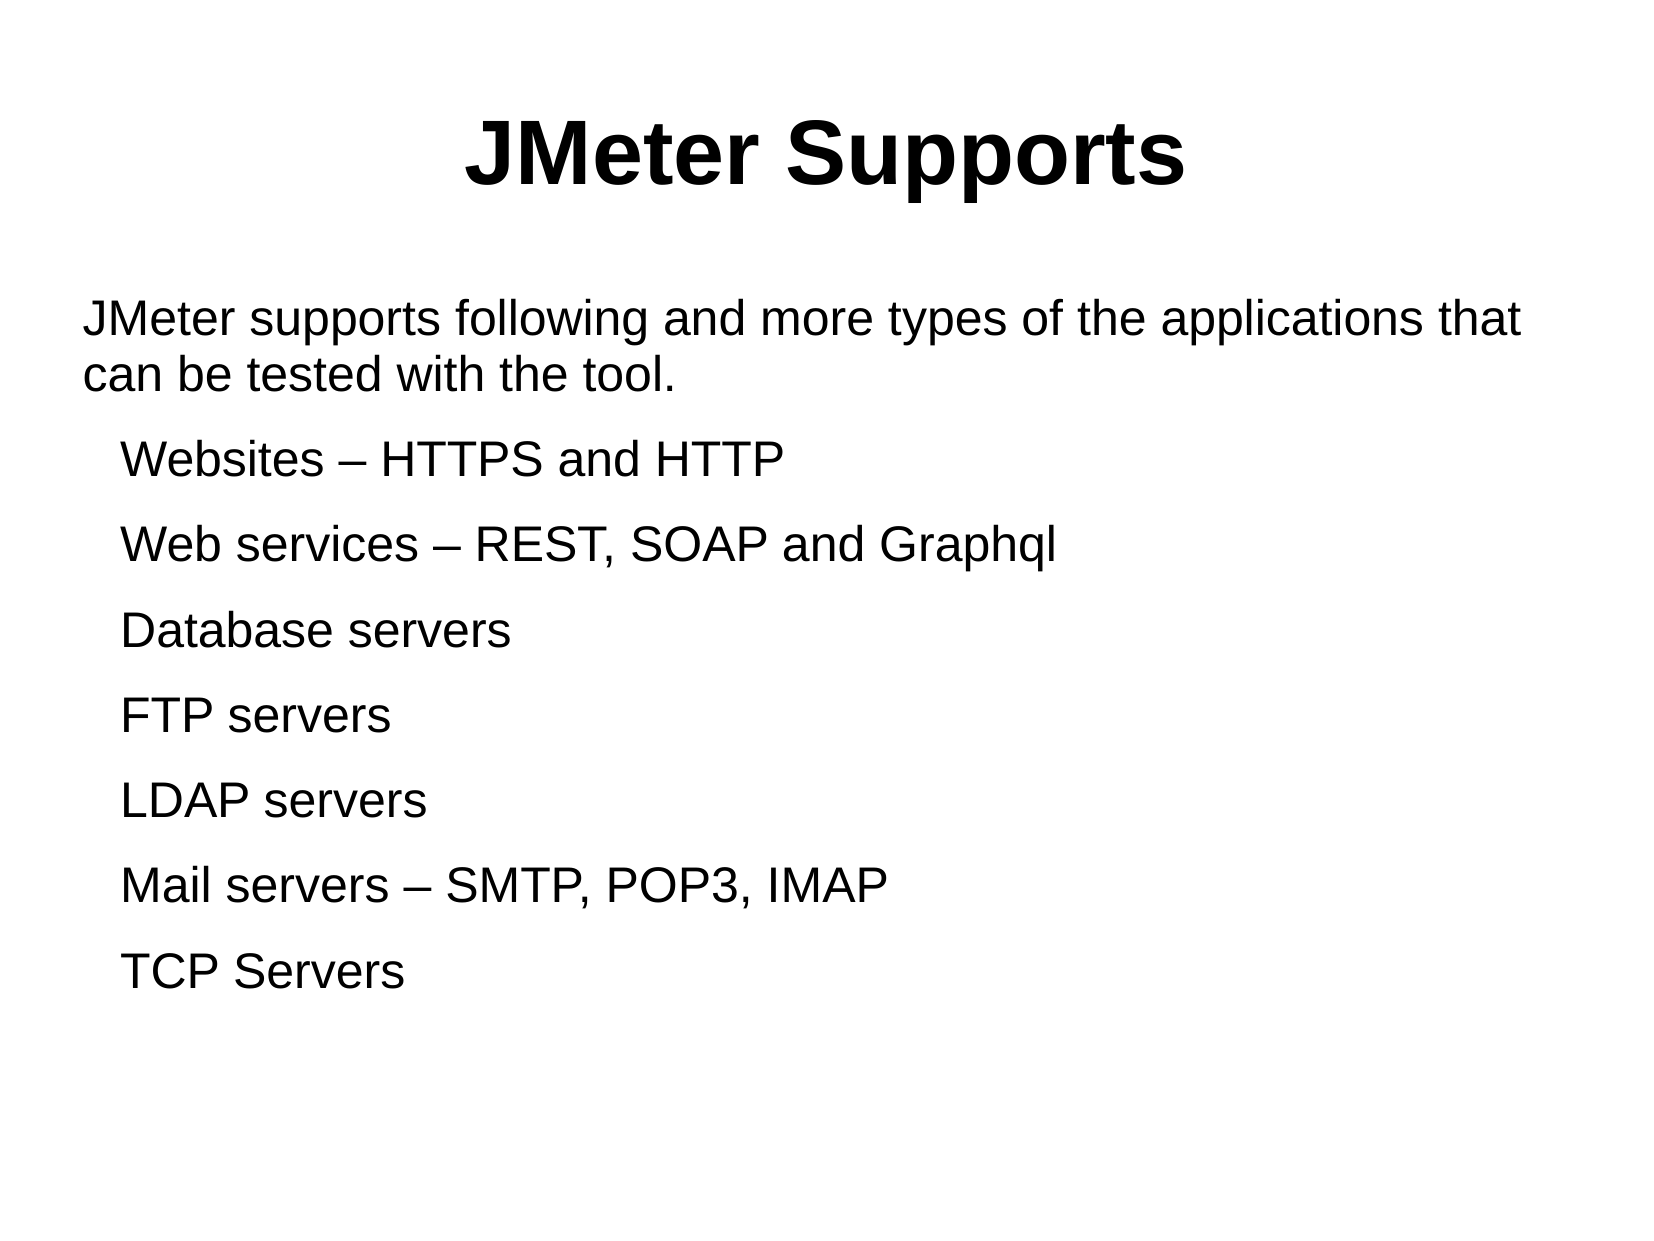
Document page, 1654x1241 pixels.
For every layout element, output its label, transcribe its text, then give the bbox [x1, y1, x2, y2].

title JMeter Supports [82, 49, 1571, 257]
list JMeter supports following and more types of the applications that can be tested with the tool. Websites – HTTPS and HTTP Web services – REST, SOAP and Graphql Database servers FTP servers LDAP servers Mail servers – SMTP, POP3, IMAP TCP Servers [82, 290, 1571, 1109]
